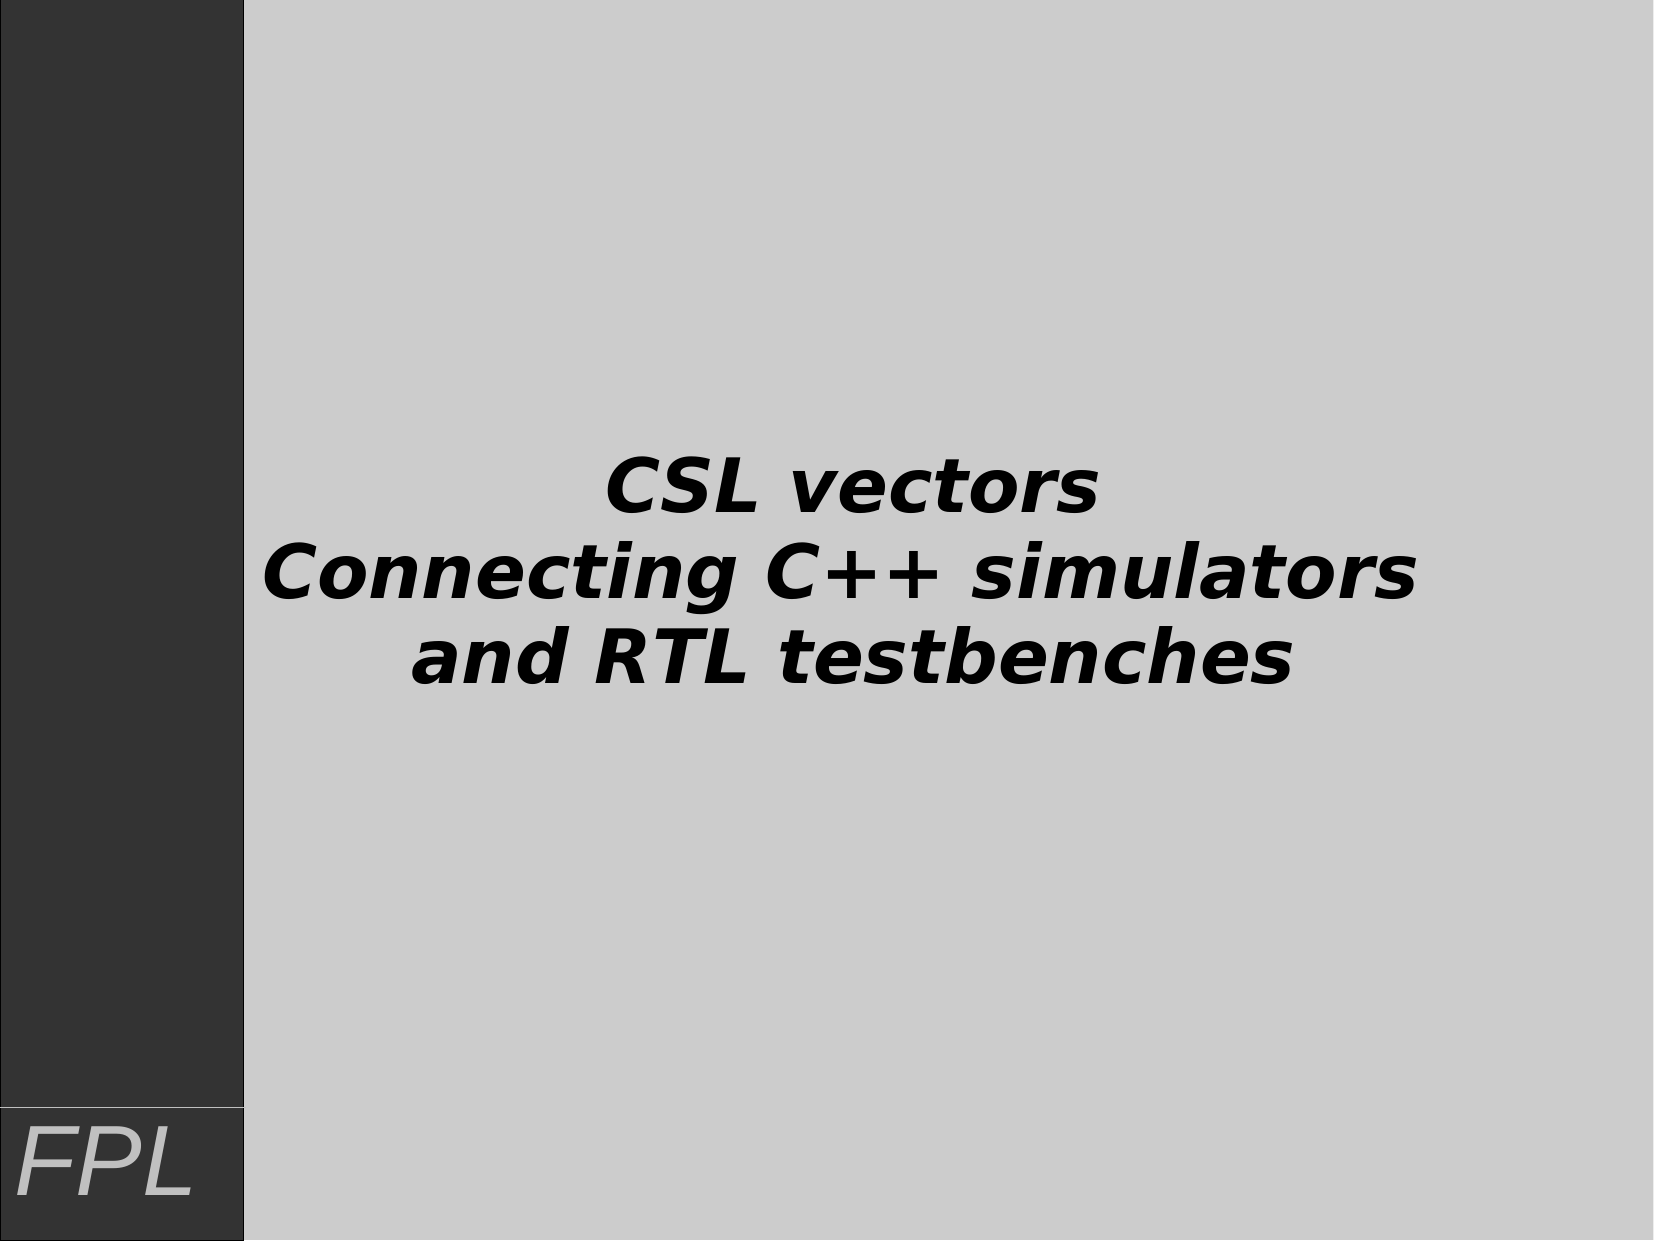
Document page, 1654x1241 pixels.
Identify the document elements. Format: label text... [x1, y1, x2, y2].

title CSL vectors Connecting C++ simulators and RTL testbenches [147, 400, 1560, 746]
